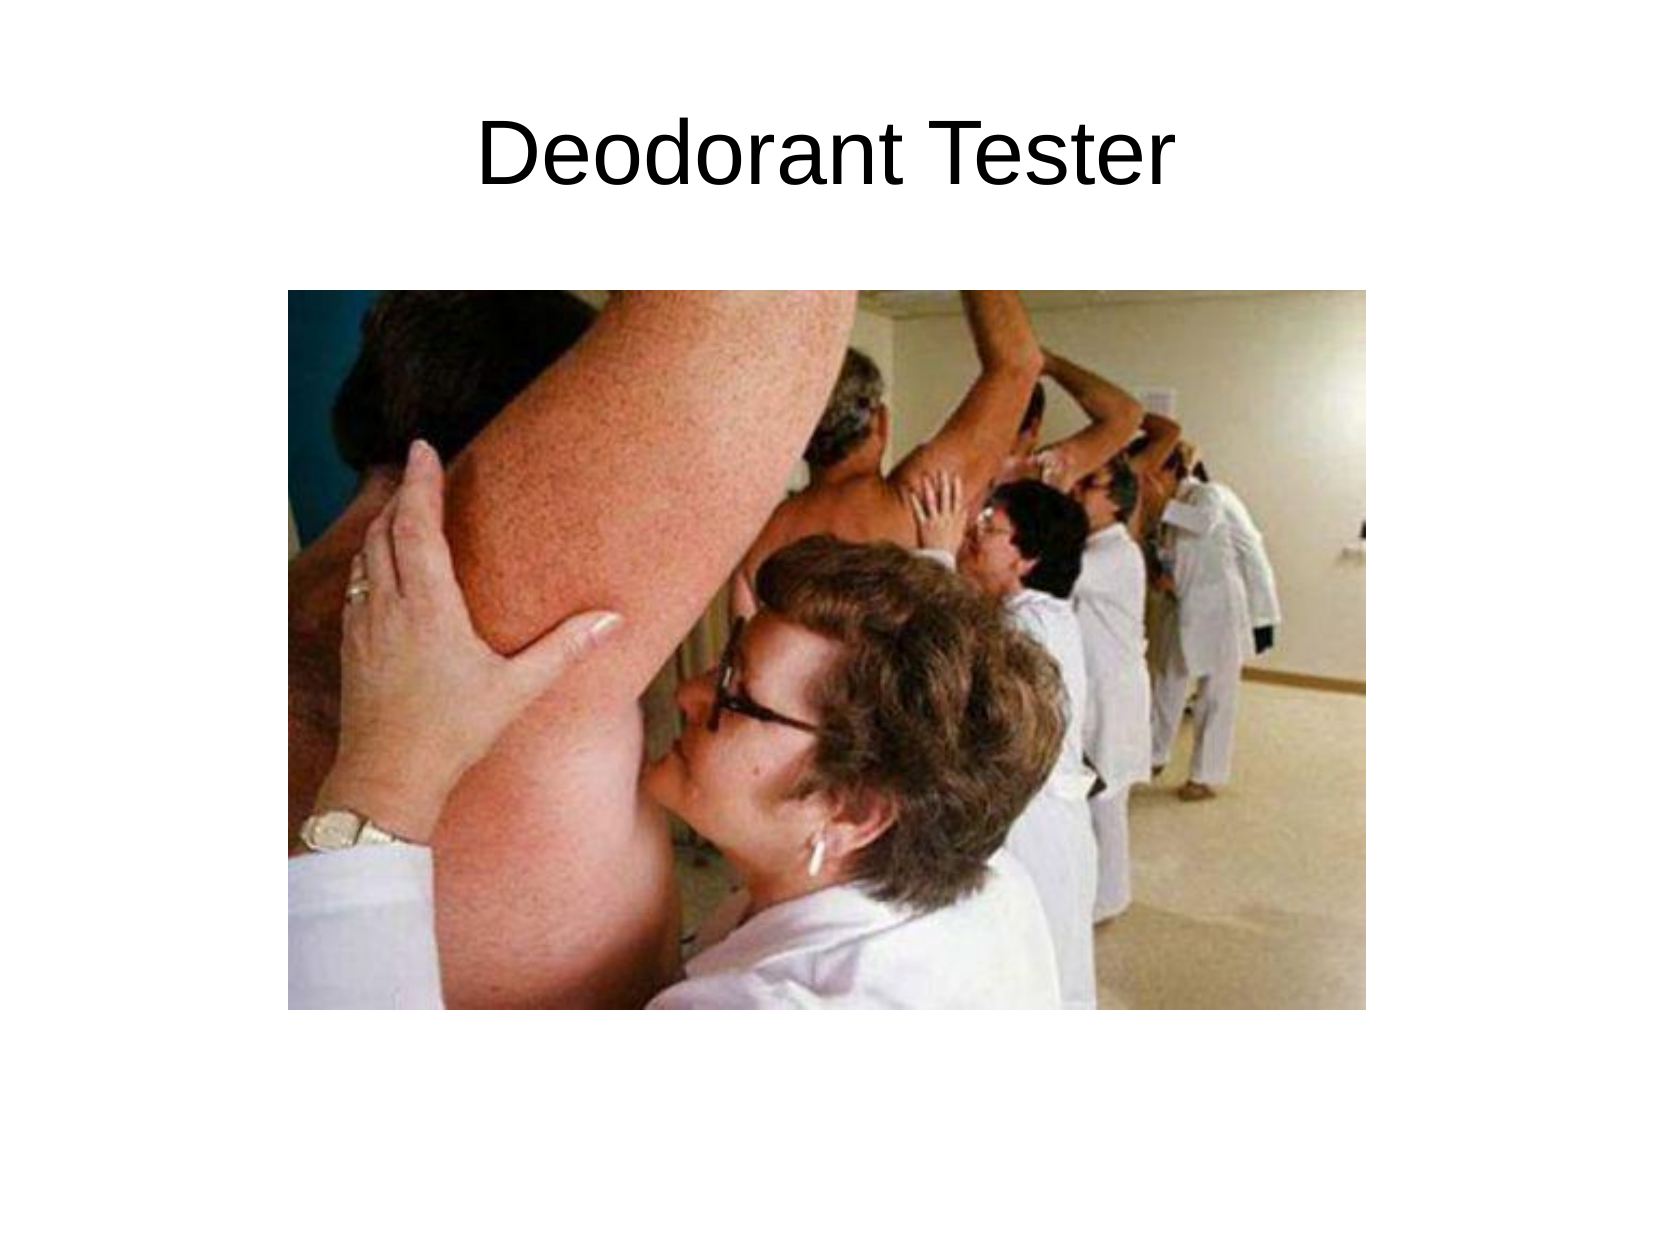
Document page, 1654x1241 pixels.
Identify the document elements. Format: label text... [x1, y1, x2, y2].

title Deodorant Tester [82, 49, 1571, 257]
picture [288, 290, 1366, 1010]
